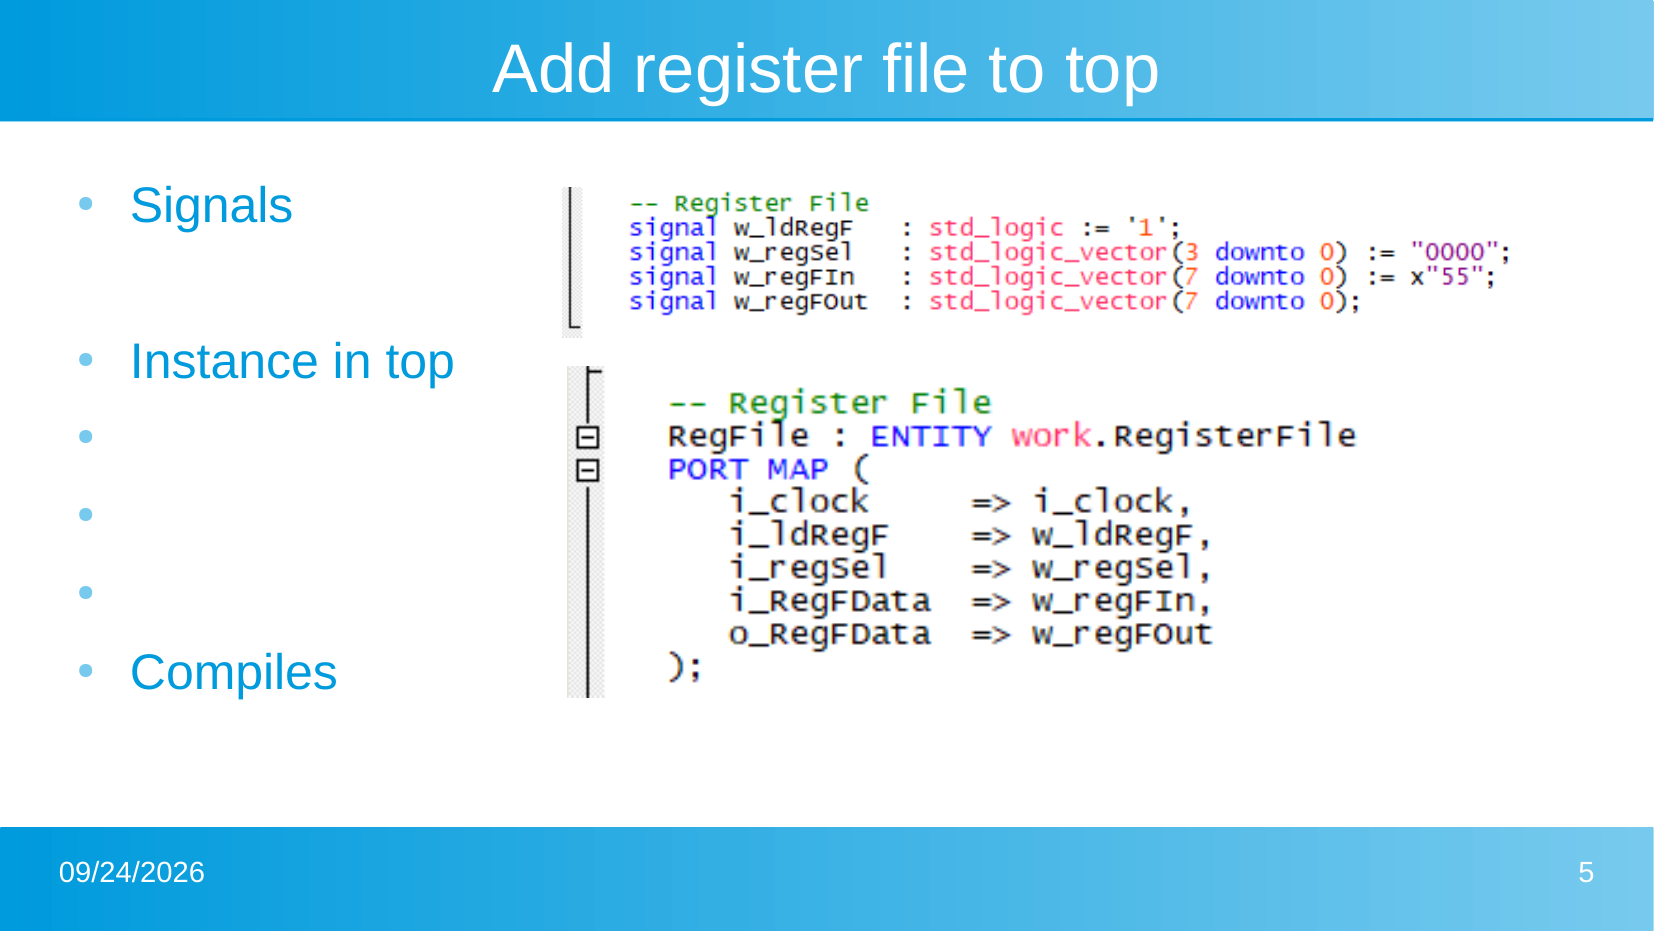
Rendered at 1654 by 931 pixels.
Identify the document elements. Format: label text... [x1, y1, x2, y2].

title Add register file to top [59, 29, 1595, 108]
list Signals Instance in top Compiles [59, 177, 526, 768]
picture [567, 366, 1426, 698]
picture [562, 187, 1536, 338]
